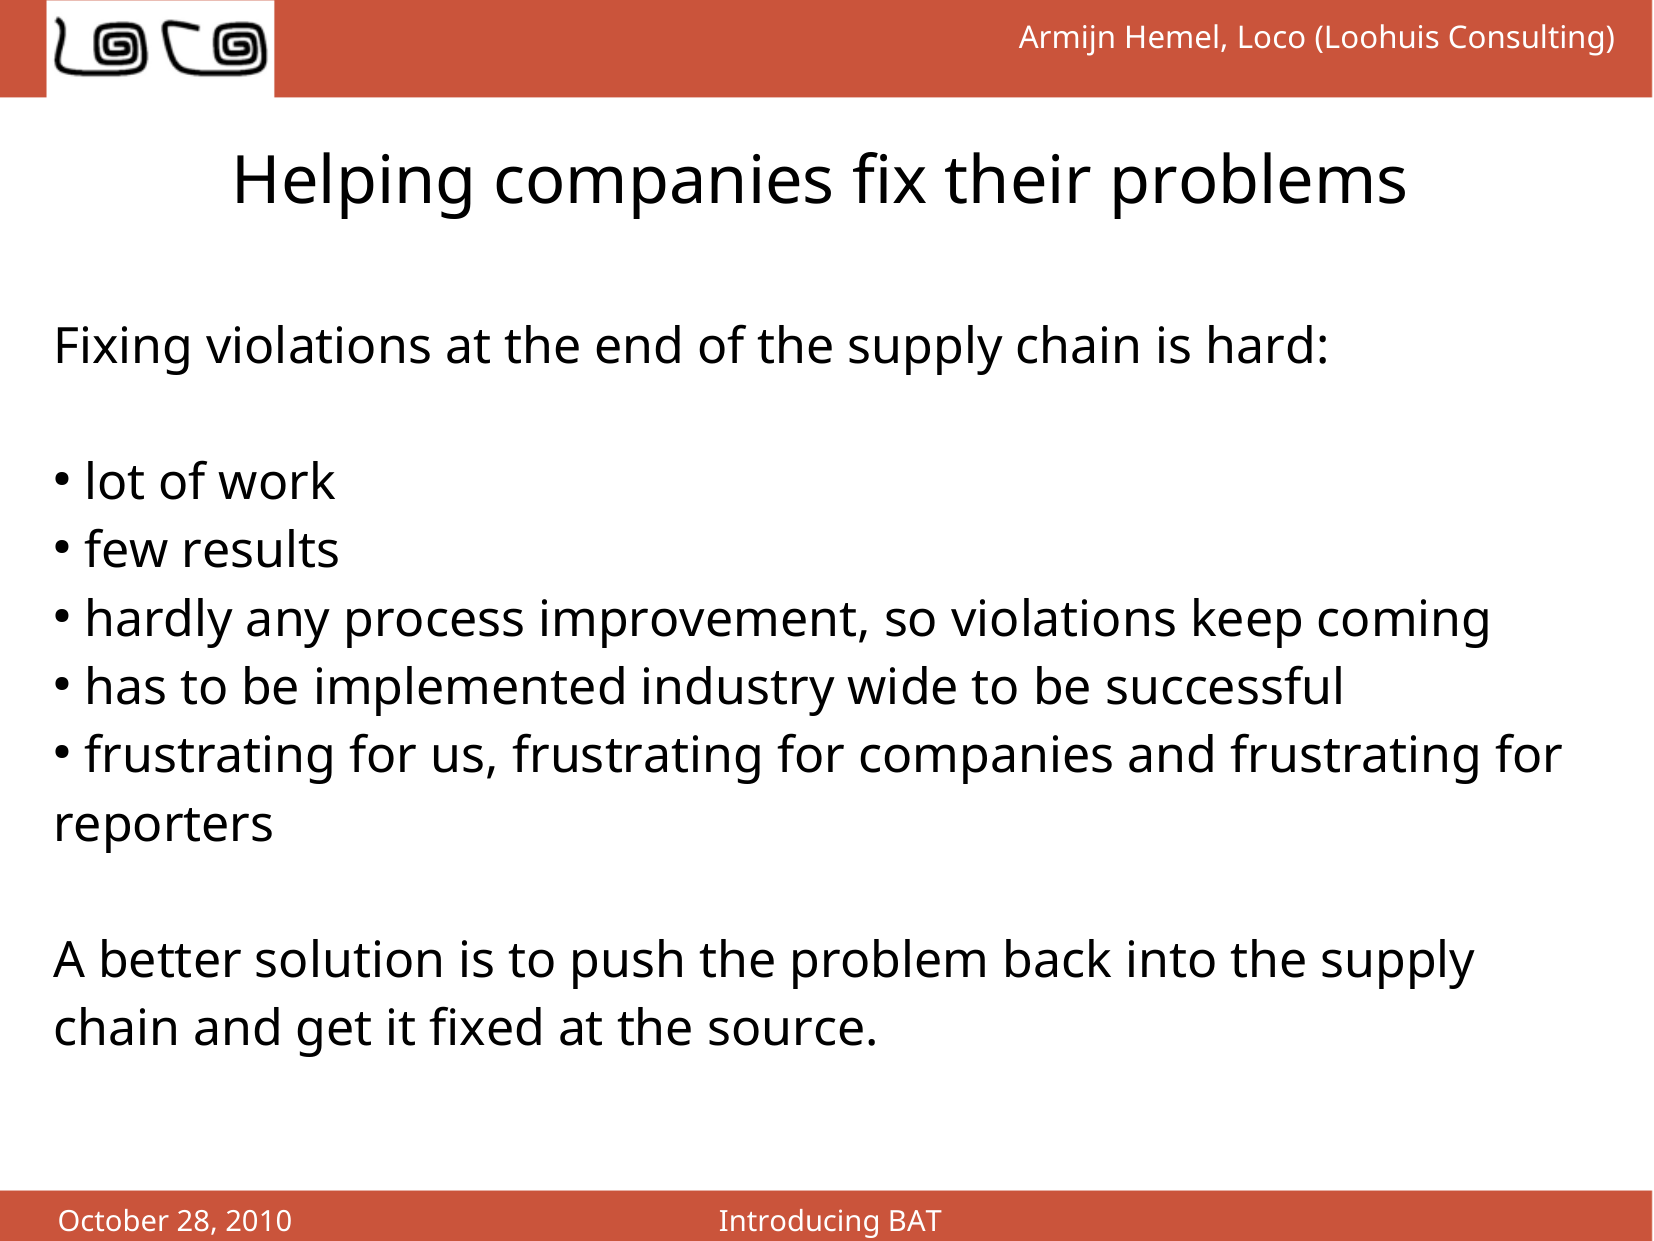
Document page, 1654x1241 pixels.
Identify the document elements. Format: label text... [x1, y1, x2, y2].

title Helping companies fix their problems [47, 125, 1595, 229]
picture [0, 0, 1654, 1241]
subtitle Fixing violations at the end of the supply chain is hard: lot of work few results hardly any process improvement, so violations keep coming has to be implemented industry wide to be successful frustrating for us, frustrating for companies and frustrating for reporters A better solution is to push the problem back into the supply chain and get it fixed at the source. [53, 265, 1595, 1173]
